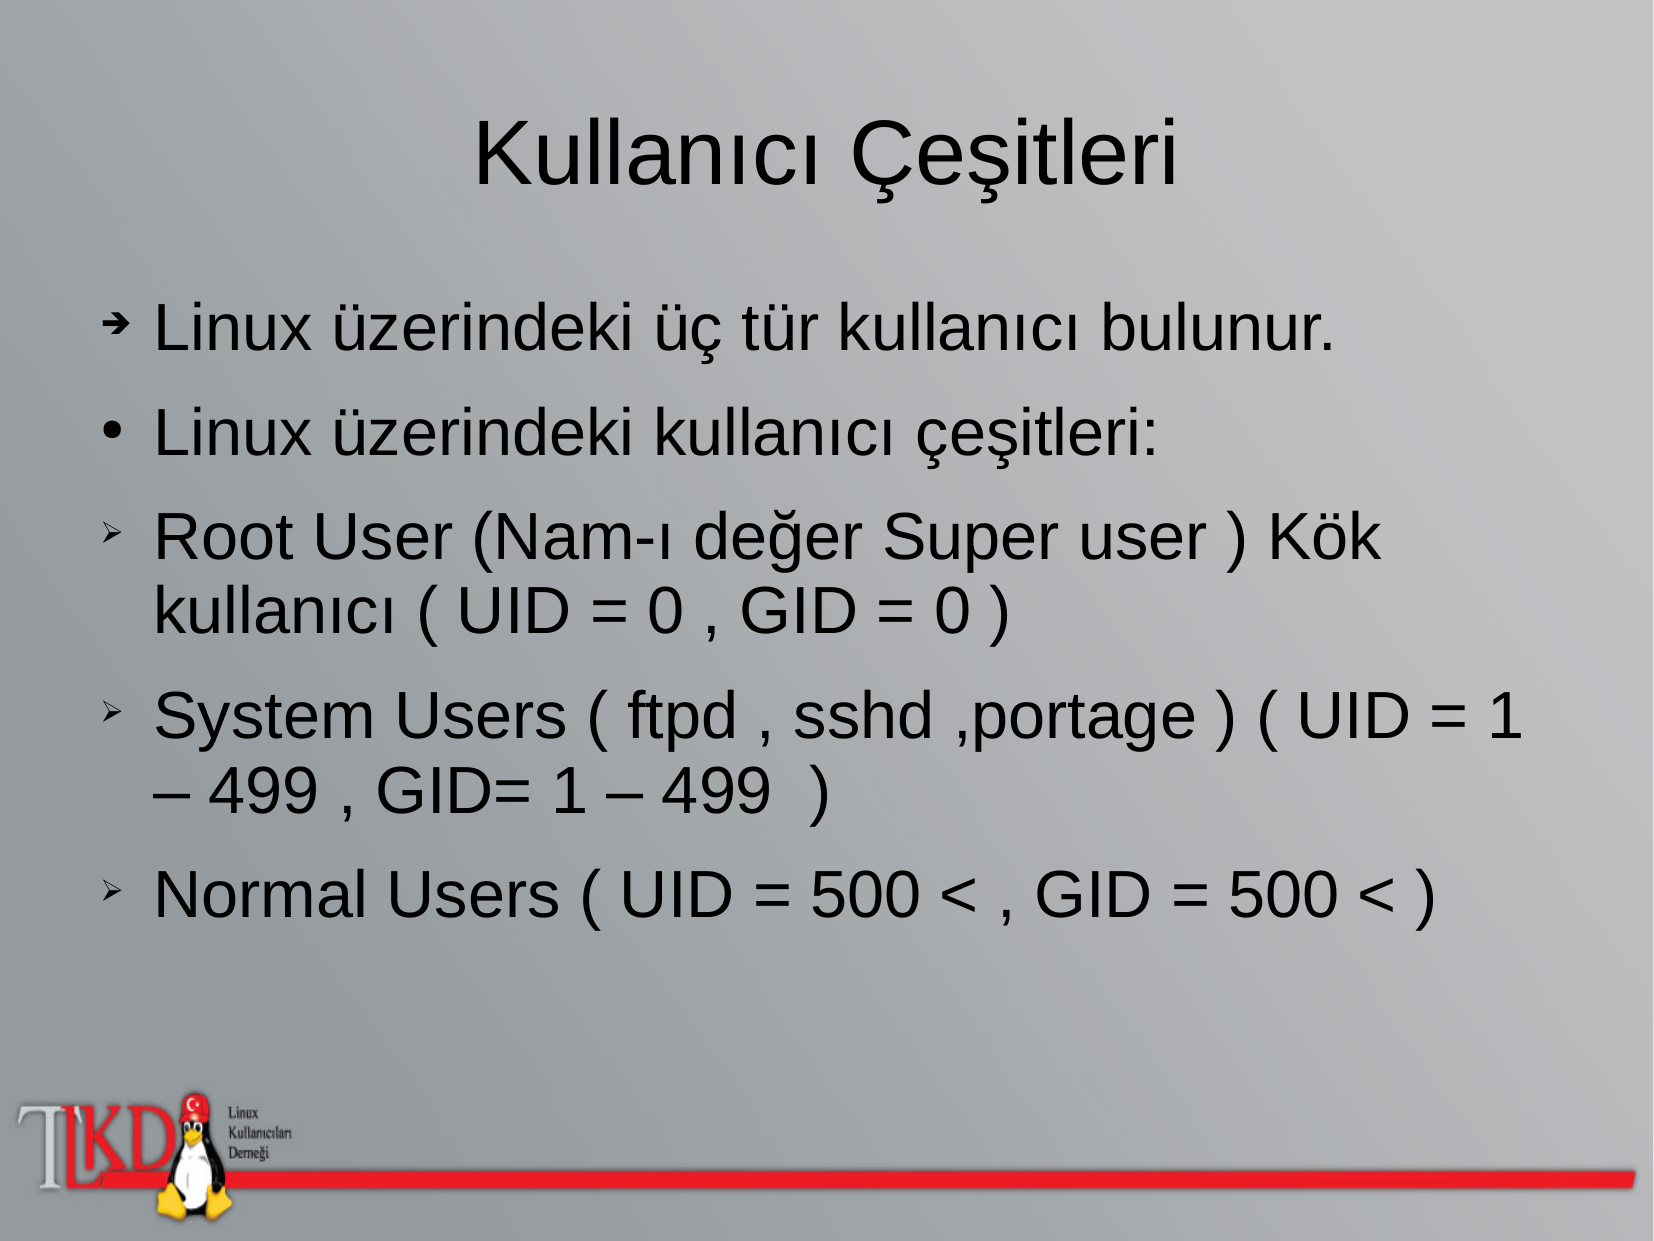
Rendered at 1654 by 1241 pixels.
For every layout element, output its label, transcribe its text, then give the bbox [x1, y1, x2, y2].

picture [0, 0, 1654, 1241]
list Linux üzerindeki üç tür kullanıcı bulunur. Linux üzerindeki kullanıcı çeşitleri: Root User (Nam-ı değer Super user ) Kök kullanıcı ( UID = 0 , GID = 0 ) System Users ( ftpd , sshd ,portage ) ( UID = 1 – 499 , GID= 1 – 499 ) Normal Users ( UID = 500 < , GID = 500 < ) [82, 290, 1571, 1109]
title Kullanıcı Çeşitleri [82, 49, 1571, 257]
